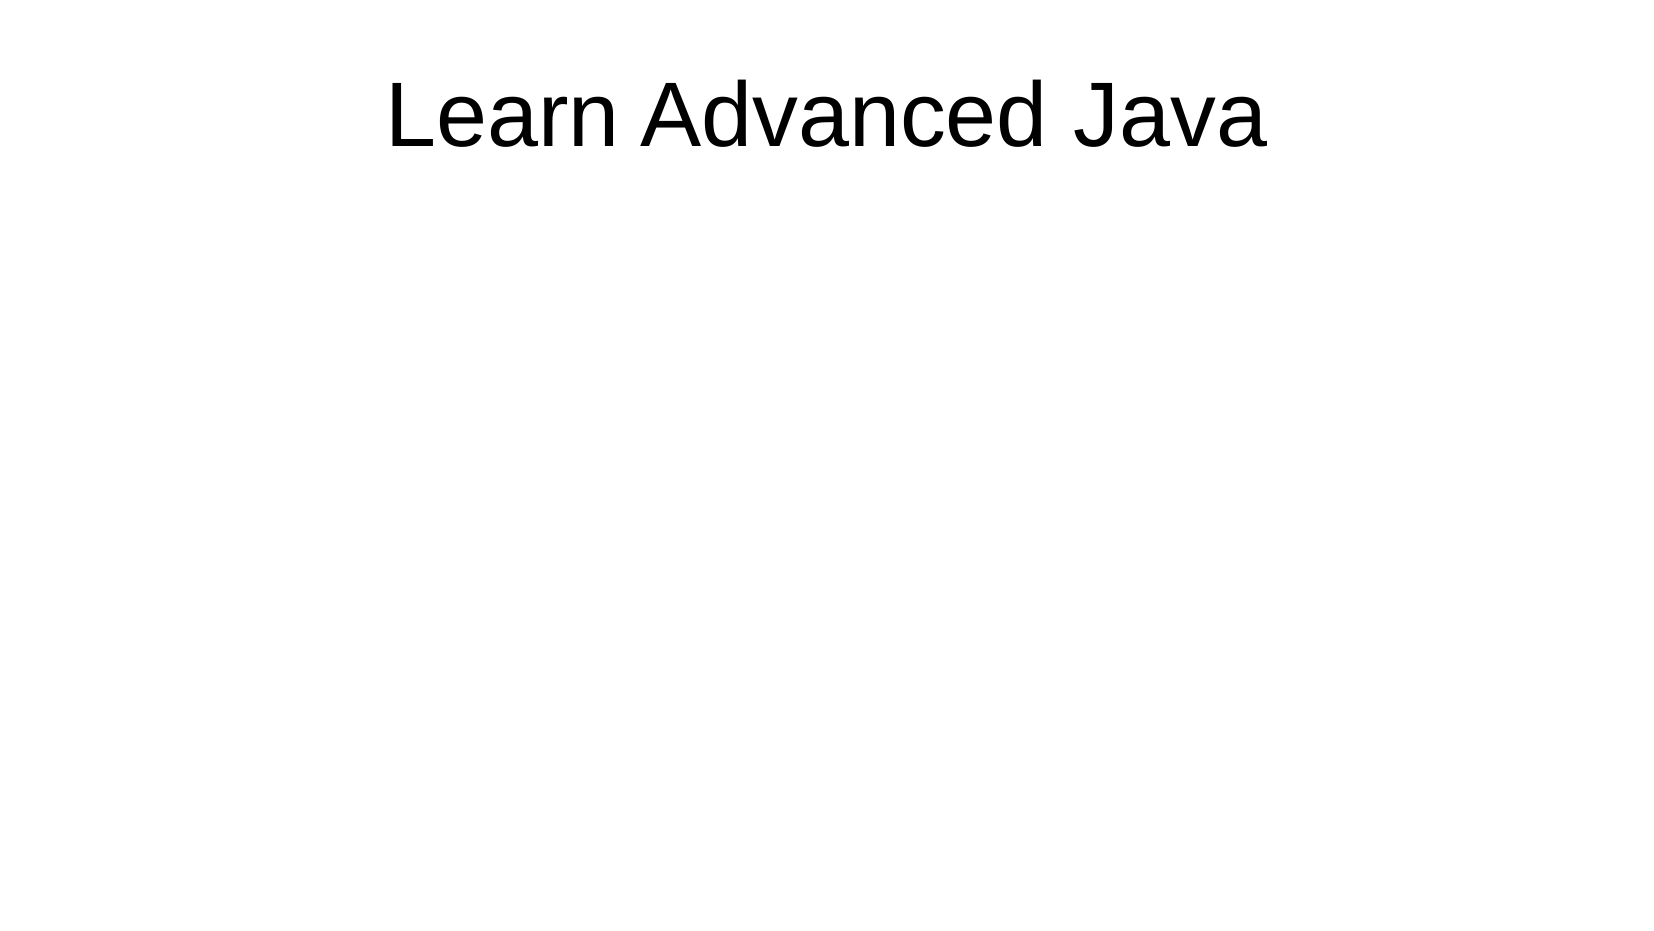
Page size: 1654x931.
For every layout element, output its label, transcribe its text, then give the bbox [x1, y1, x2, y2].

title Learn Advanced Java [82, 37, 1571, 193]
